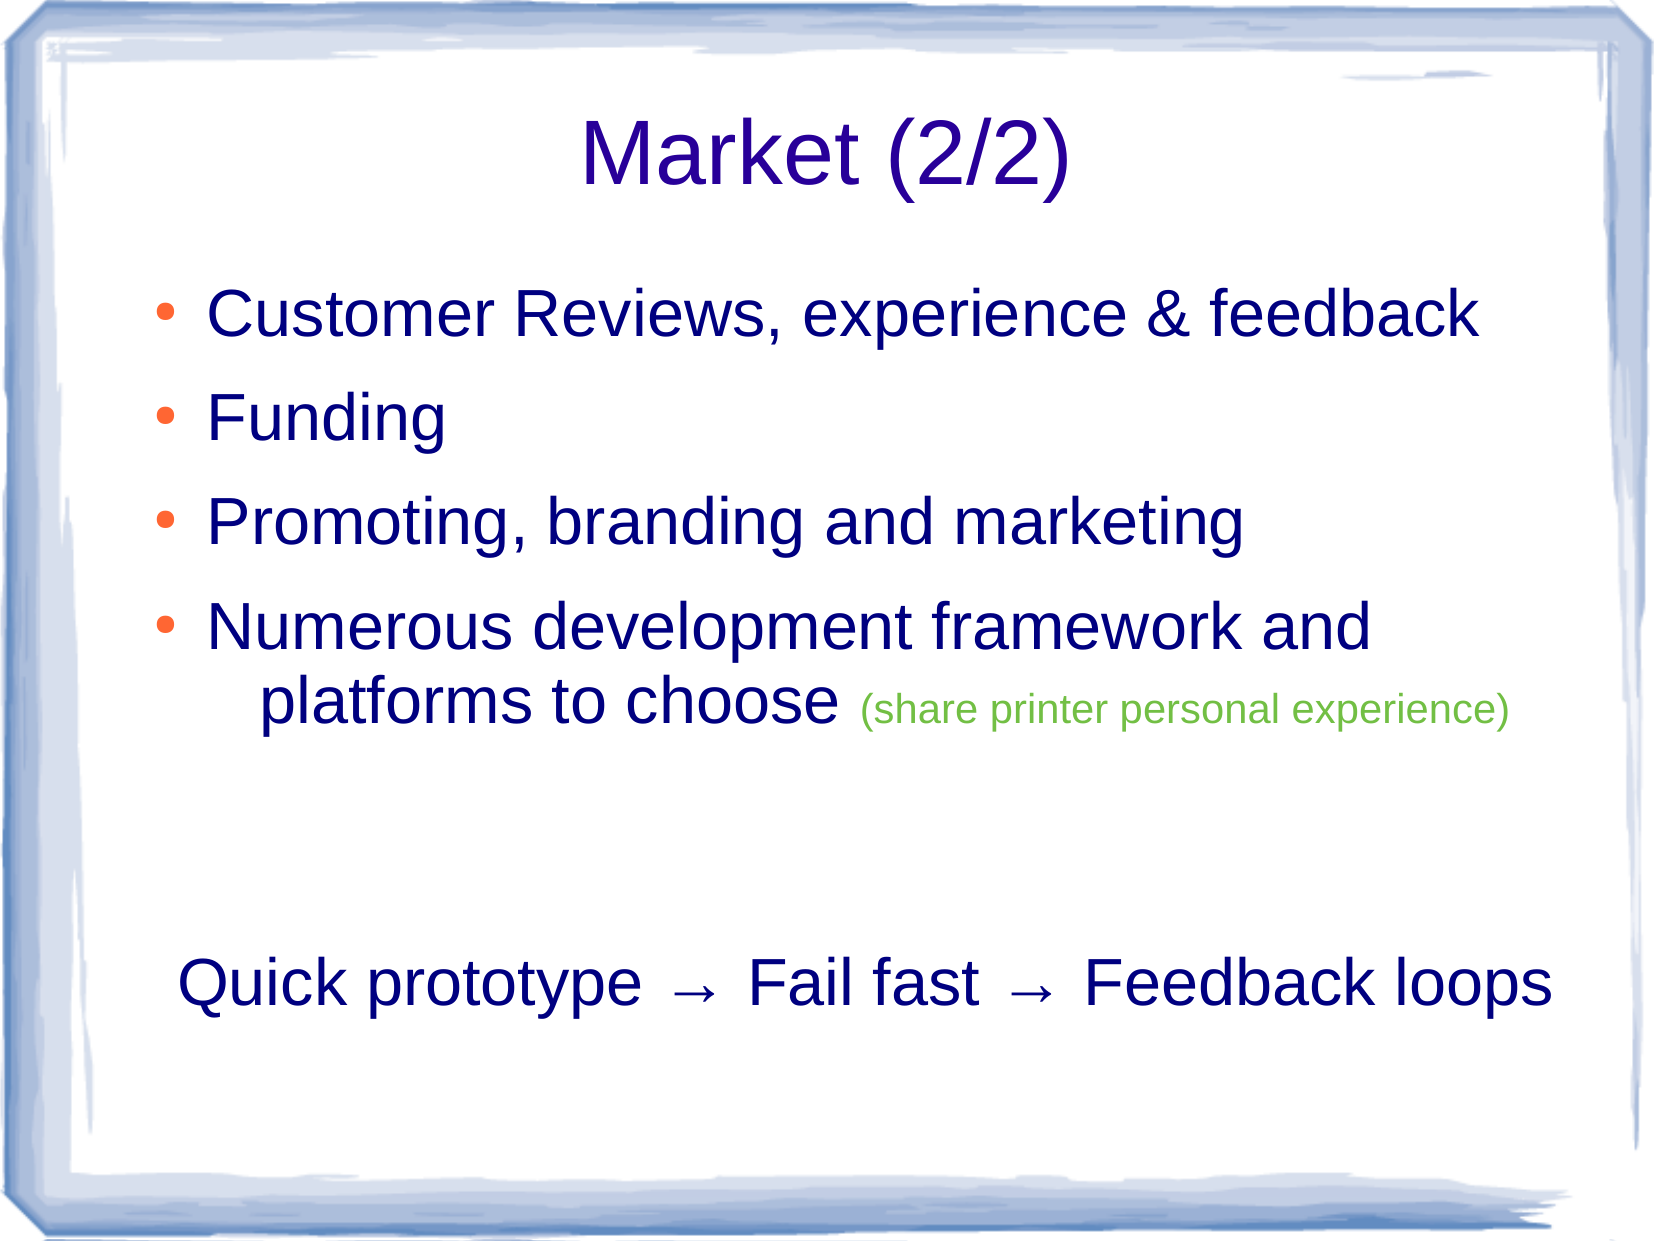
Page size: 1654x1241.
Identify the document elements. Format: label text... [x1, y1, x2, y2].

picture [0, 0, 1654, 1241]
title Market (2/2) [82, 49, 1571, 257]
list Quick prototype → Fail fast → Feedback loops [88, 944, 1565, 1111]
list Customer Reviews, experience & feedback Funding Promoting, branding and marketing Numerous development framework and platforms to choose (share printer personal experience) [118, 275, 1571, 739]
